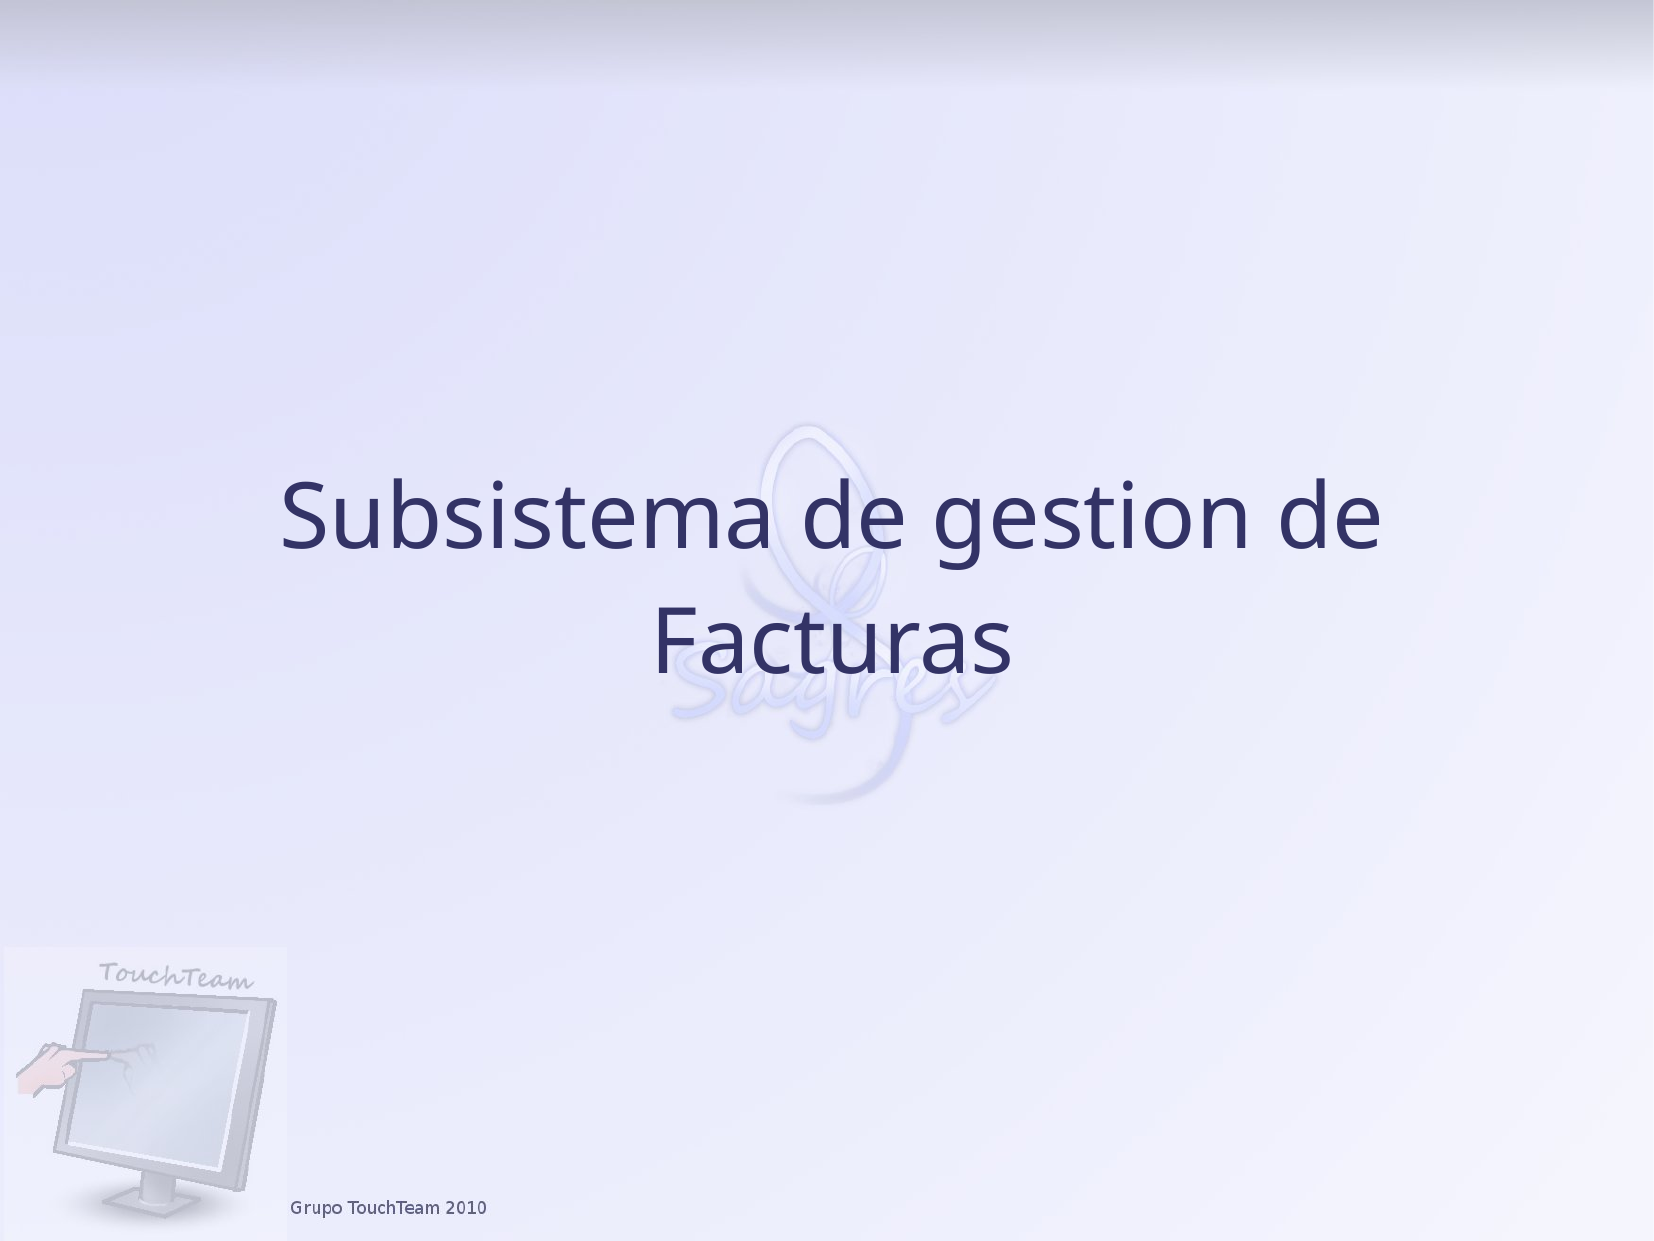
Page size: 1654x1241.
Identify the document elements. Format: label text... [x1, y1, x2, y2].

picture [0, 0, 1654, 1241]
title Subsistema de gestion de Facturas [88, 415, 1577, 736]
